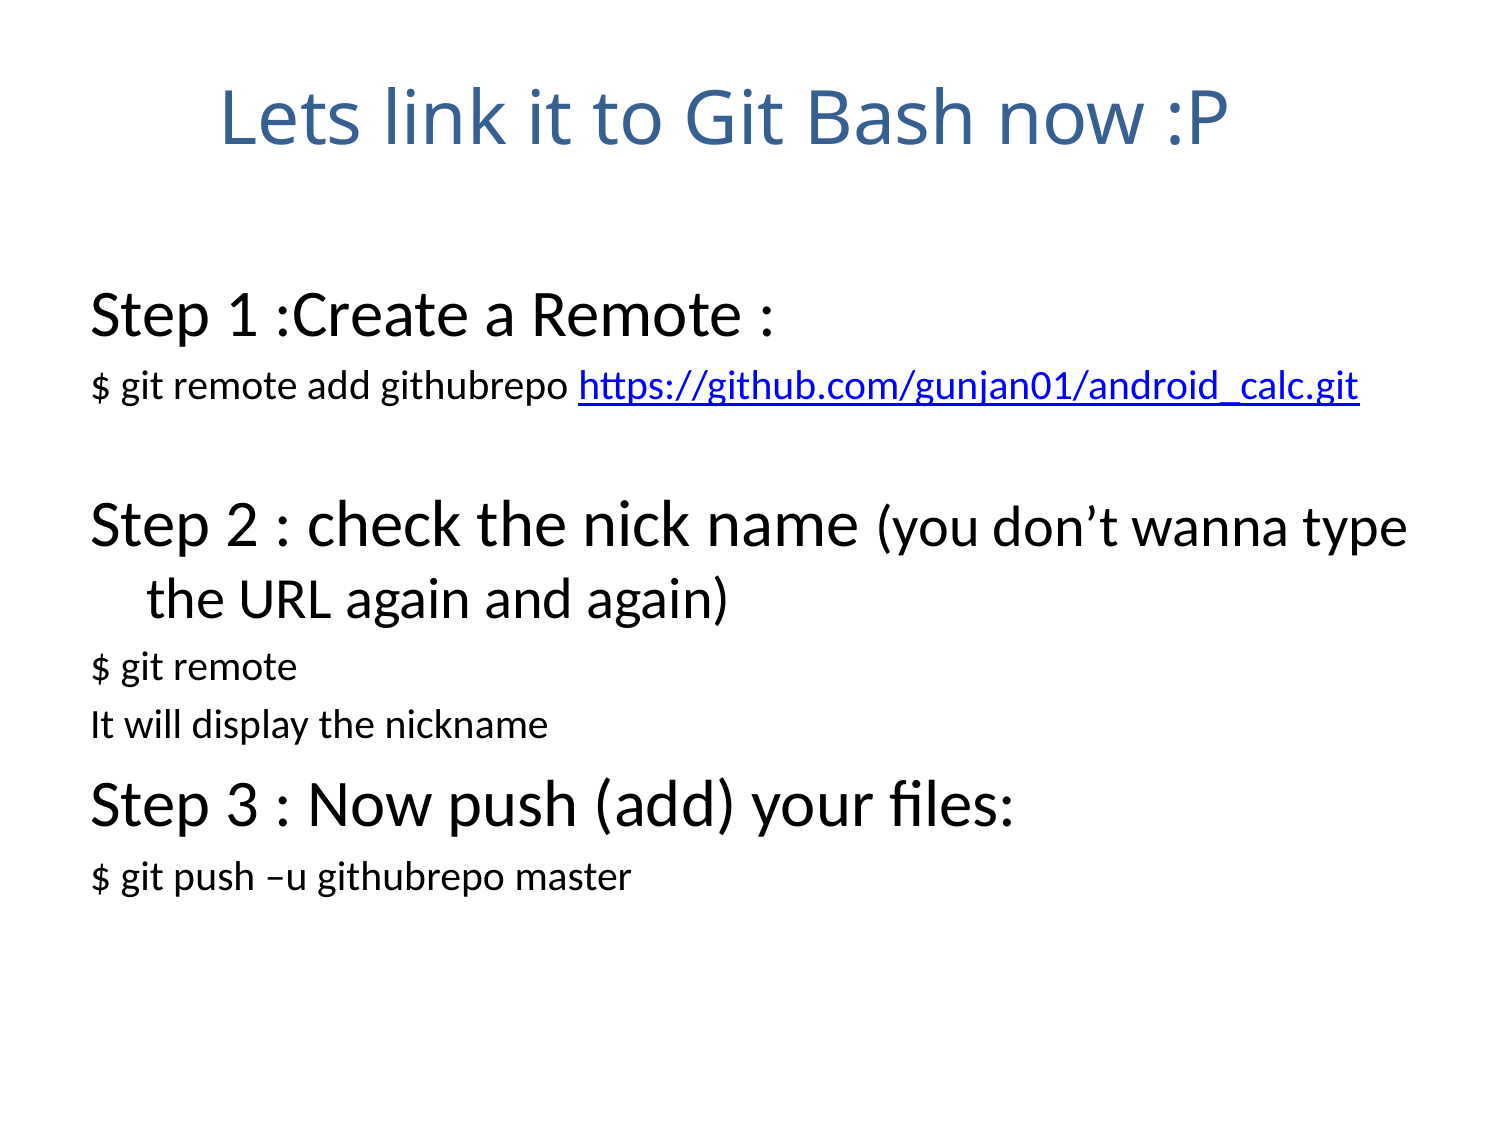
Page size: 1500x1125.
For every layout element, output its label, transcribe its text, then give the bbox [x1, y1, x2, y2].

list Step 1 :Create a Remote : $ git remote add githubrepo https://github.com/gunjan01/android_calc.git Step 2 : check the nick name (you don’t wanna type the URL again and again) $ git remote It will display the nickname Step 3 : Now push (add) your files: $ git push –u githubrepo master [75, 262, 1425, 1005]
text_box Lets link it to Git Bash now :P [62, 62, 1388, 168]
